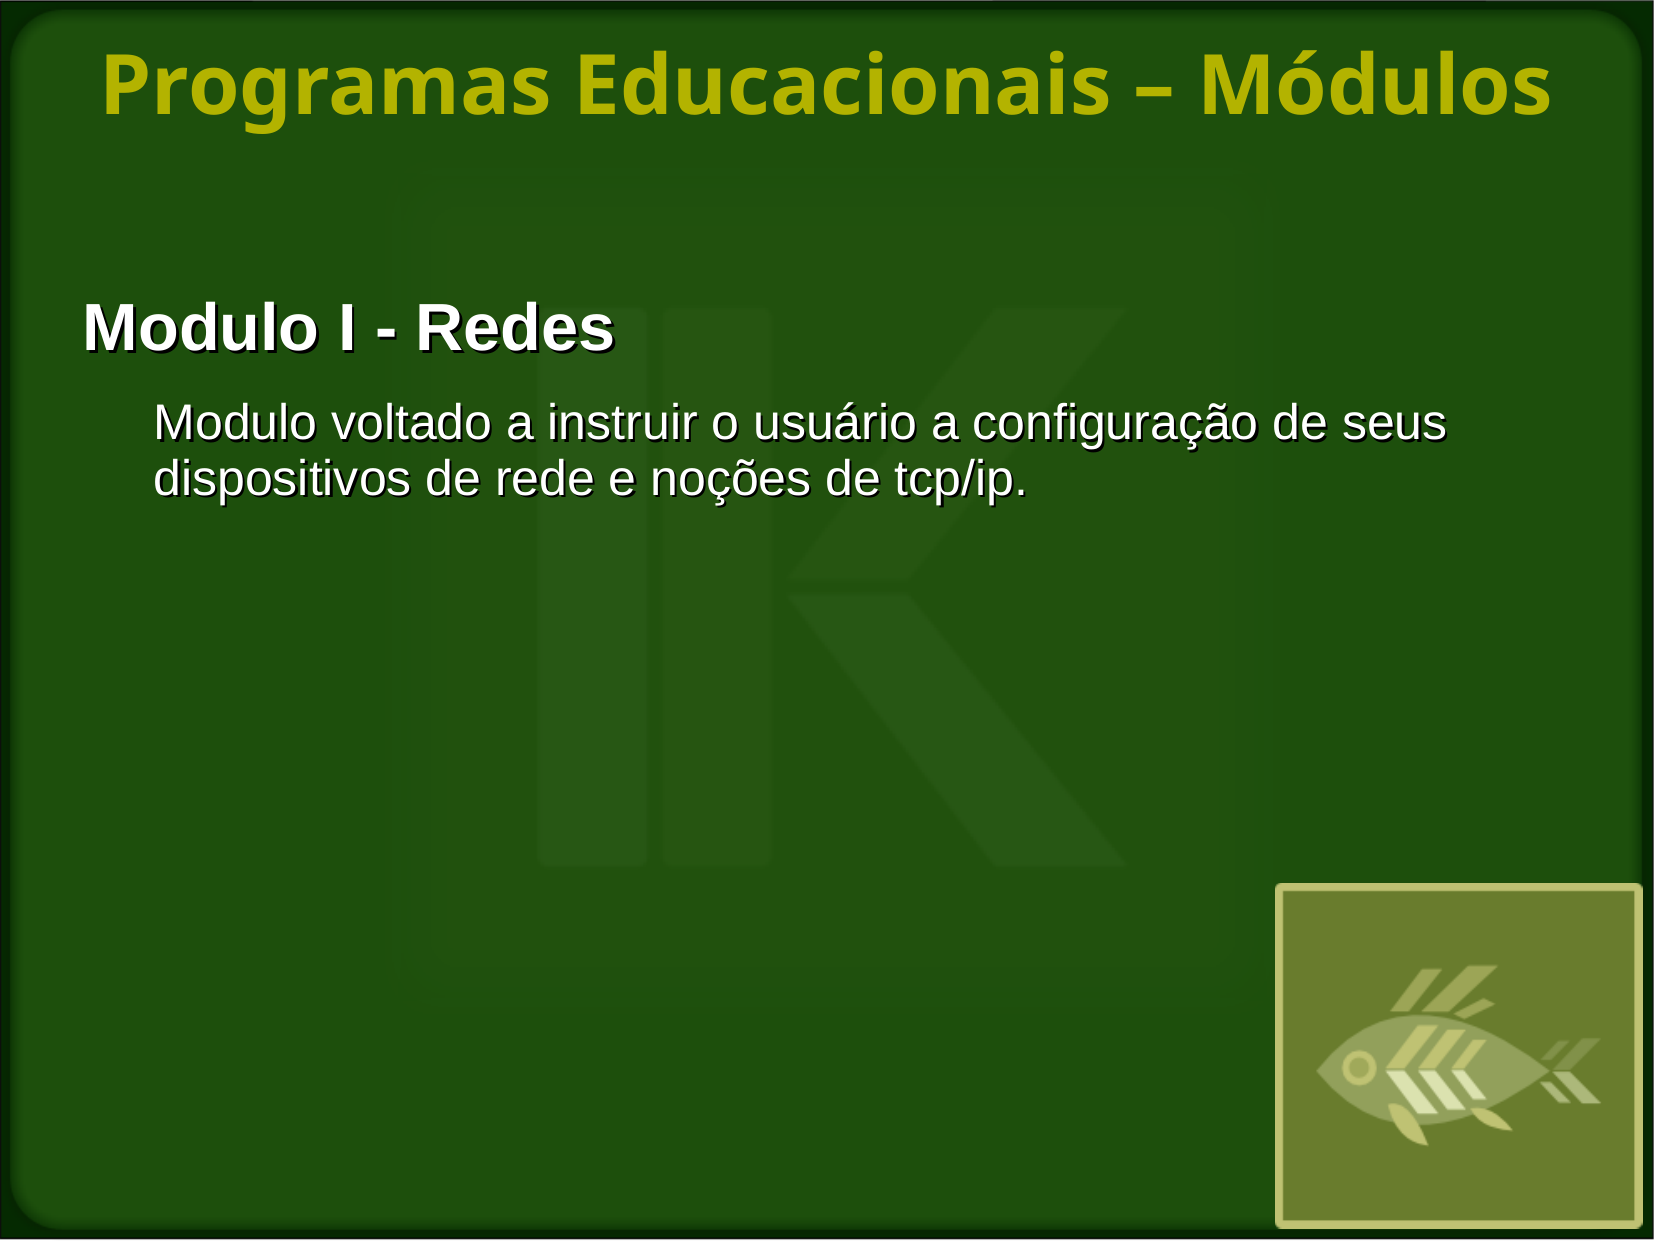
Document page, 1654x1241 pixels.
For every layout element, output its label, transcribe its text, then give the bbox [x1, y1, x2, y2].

picture [0, 0, 1654, 1241]
list Modulo I - Redes Modulo voltado a instruir o usuário a configuração de seus dispositivos de rede e noções de tcp/ip. [82, 290, 1571, 1093]
title Programas Educacionais – Módulos [38, 16, 1615, 148]
